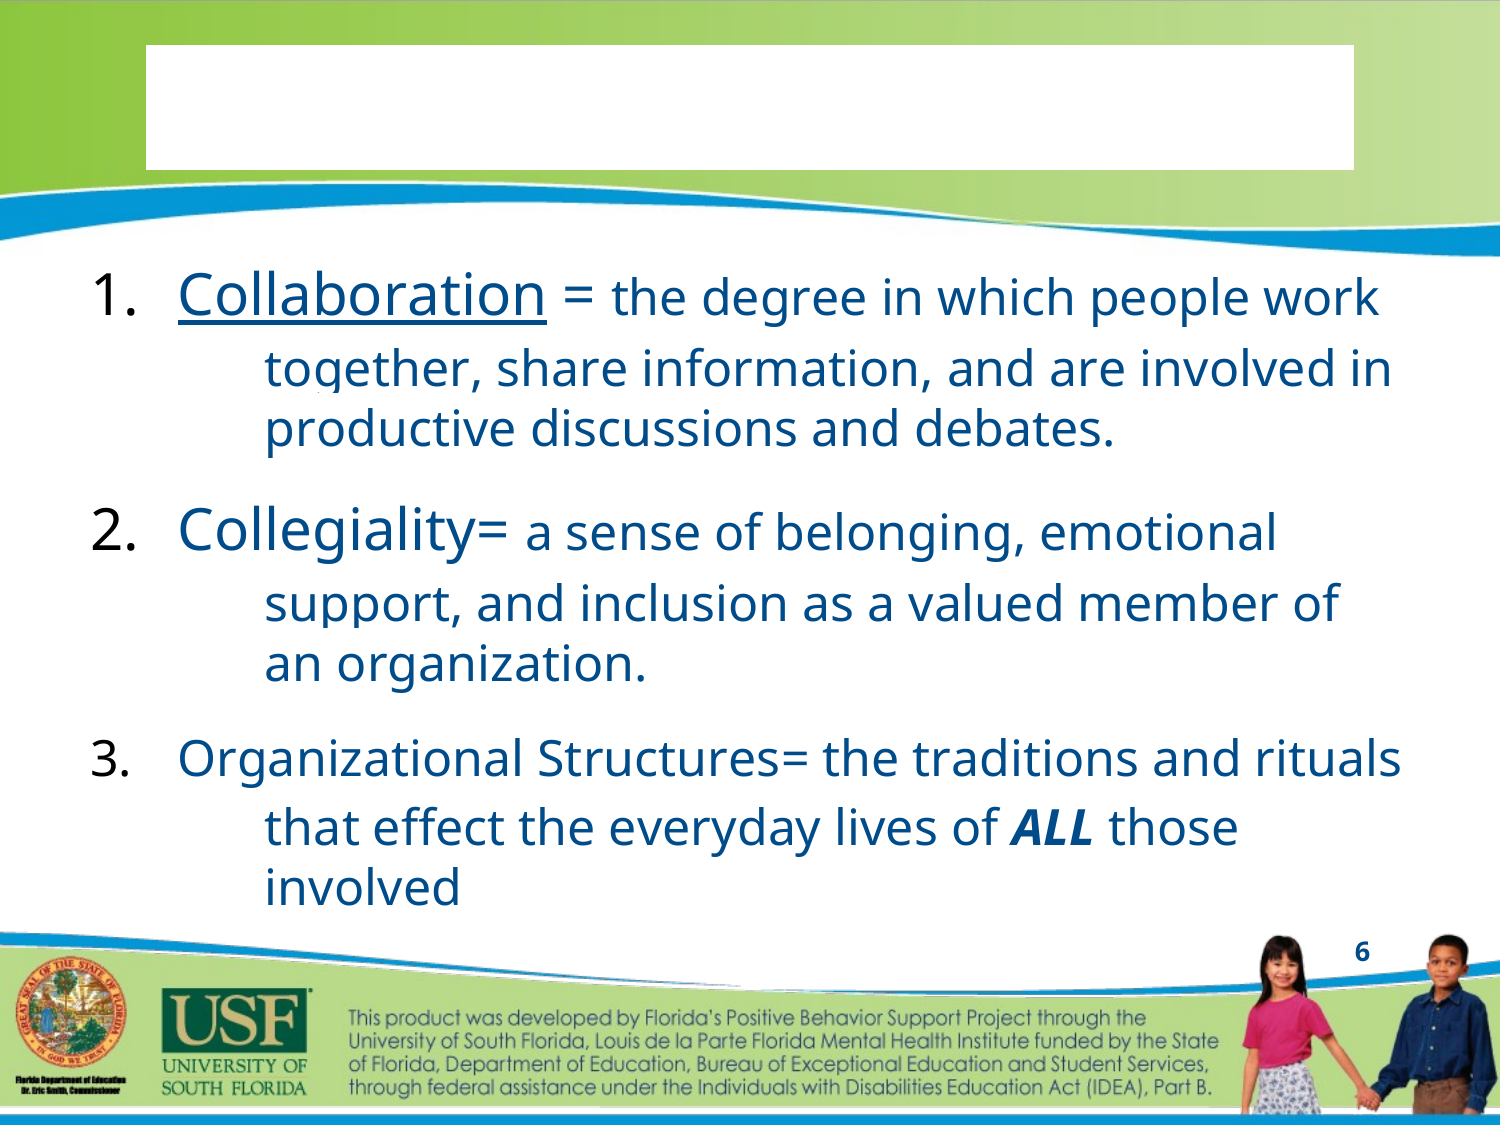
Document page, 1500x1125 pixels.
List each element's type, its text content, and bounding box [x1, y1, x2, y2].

picture [0, 0, 1500, 258]
list Collaboration = the degree in which people work together, share information, and are involved in productive discussions and debates. Collegiality= a sense of belonging, emotional support, and inclusion as a valued member of an organization. Organizational Structures= the traditions and rituals that effect the everyday lives of ALL those involved [75, 249, 1426, 939]
title Features of School Culture [75, 24, 1426, 188]
picture [0, 928, 75, 935]
picture [0, 928, 1500, 1116]
picture [1426, 254, 1500, 258]
